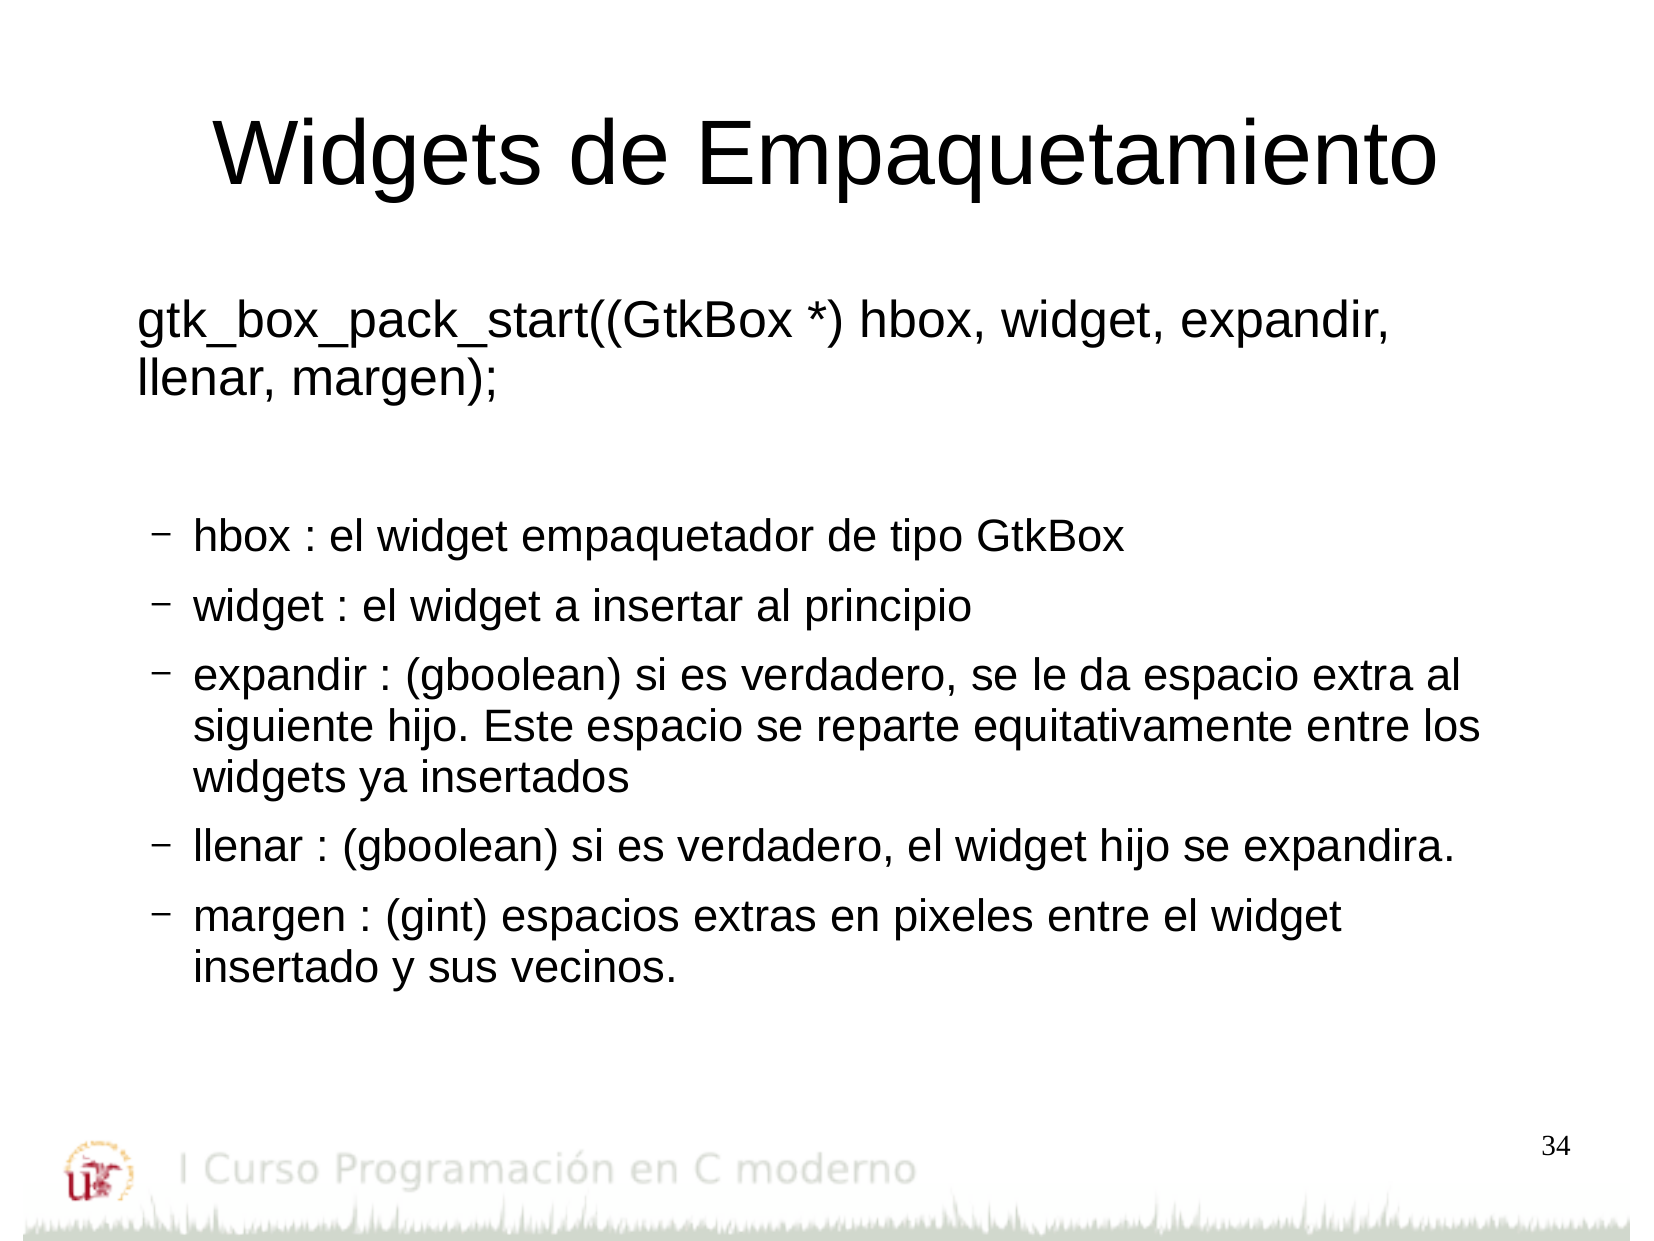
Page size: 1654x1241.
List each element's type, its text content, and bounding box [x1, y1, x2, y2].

title Widgets de Empaquetamiento [82, 49, 1571, 257]
list gtk_box_pack_start((GtkBox *) hbox, widget, expandir, llenar, margen); hbox : el widget empaquetador de tipo GtkBox widget : el widget a insertar al principio expandir : (gboolean) si es verdadero, se le da espacio extra al siguiente hijo. Este espacio se reparte equitativamente entre los widgets ya insertados llenar : (gboolean) si es verdadero, el widget hijo se expandira. margen : (gint) espacios extras en pixeles entre el widget insertado y sus vecinos. [82, 290, 1538, 1010]
picture [23, 1136, 1630, 1241]
